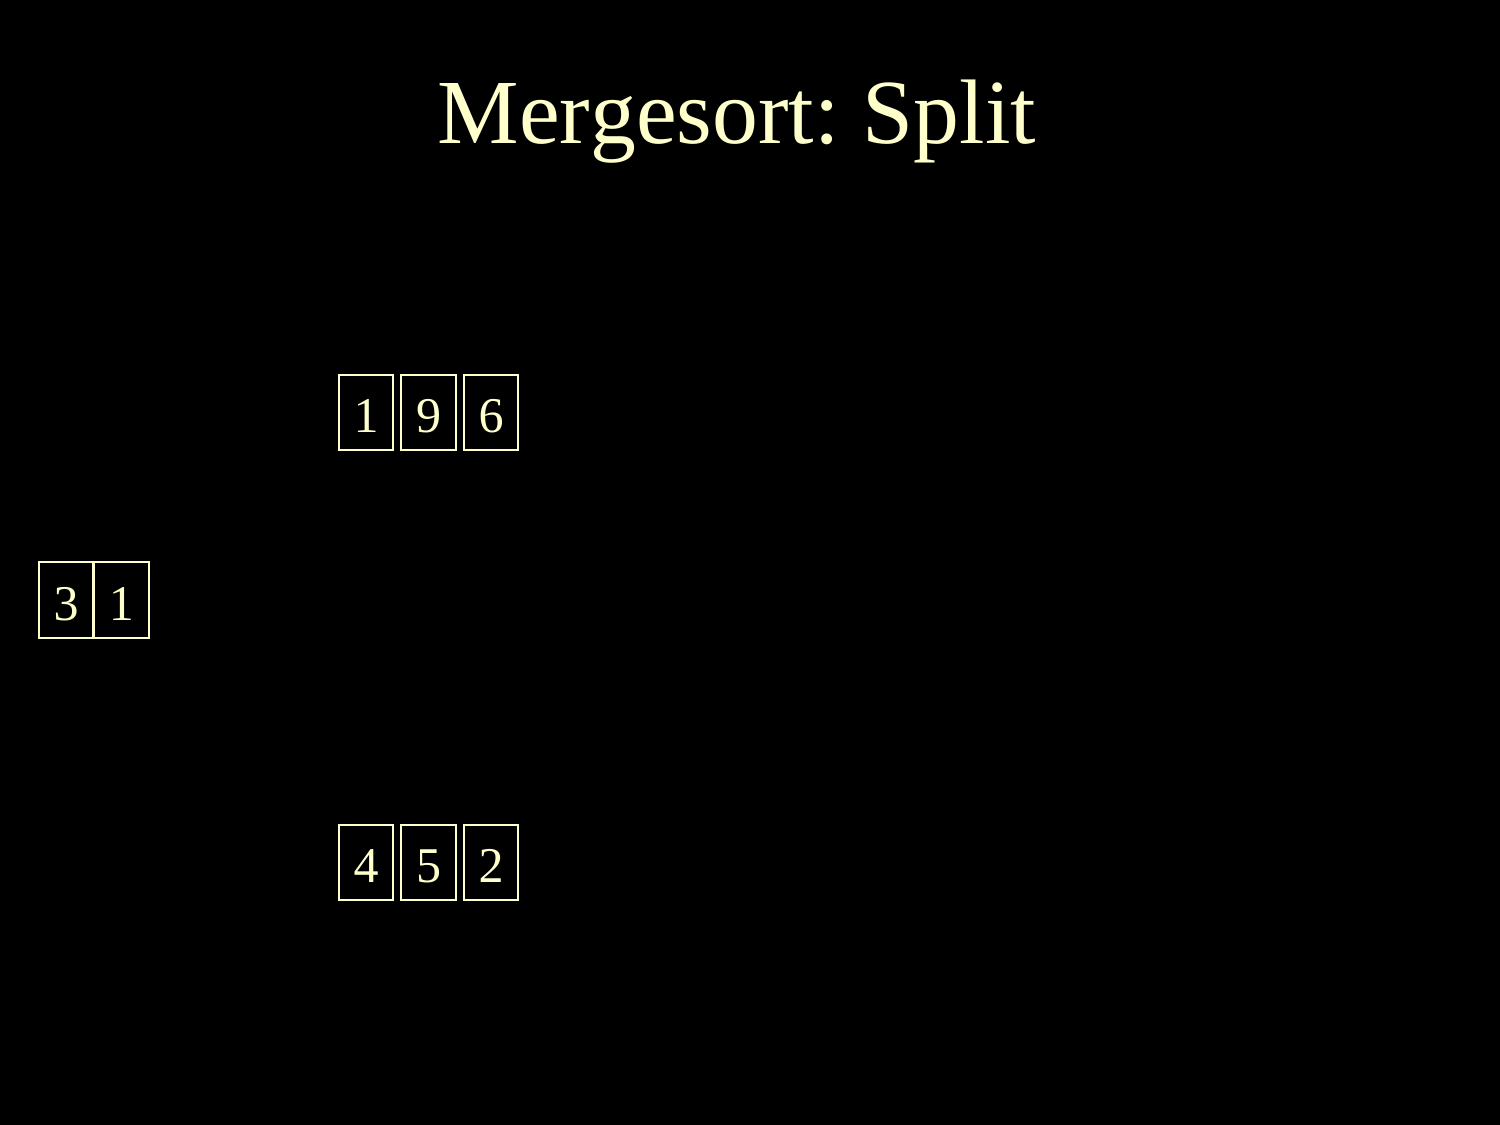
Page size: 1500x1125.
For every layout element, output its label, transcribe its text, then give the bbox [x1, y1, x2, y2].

text_box 6 [463, 374, 519, 451]
text_box 9 [401, 374, 456, 451]
text_box 1 [93, 562, 149, 638]
text_box 5 [401, 824, 456, 901]
title Mergesort: Split [8, 50, 1467, 176]
text_box 1 [338, 374, 394, 451]
text_box 2 [463, 824, 519, 901]
text_box 4 [338, 824, 394, 901]
text_box 3 [38, 562, 93, 638]
